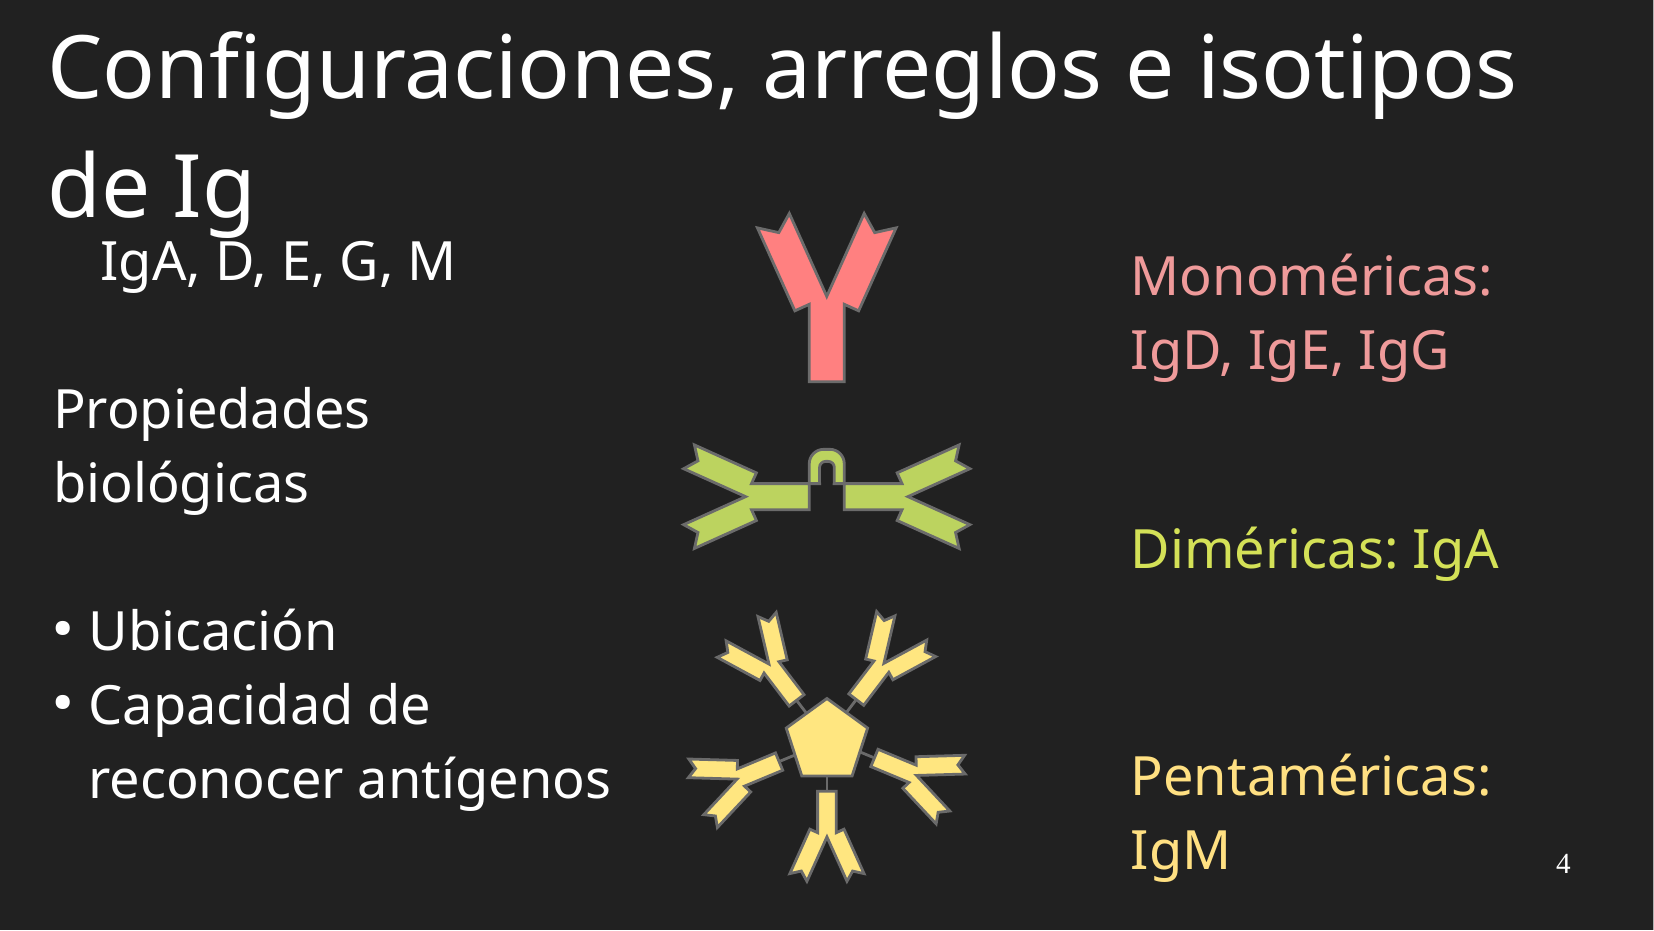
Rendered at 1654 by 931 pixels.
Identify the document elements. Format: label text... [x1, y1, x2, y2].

text_box IgA, D, E, G, M Propiedades biológicas Ubicación Capacidad de reconocer antígenos [53, 328, 621, 709]
text_box Monoméricas: IgD, IgE, IgG Diméricas: IgA Pentaméricas: IgM [1116, 230, 1530, 827]
picture [679, 208, 975, 886]
title Configuraciones, arreglos e isotipos de Ig [47, 41, 1536, 207]
